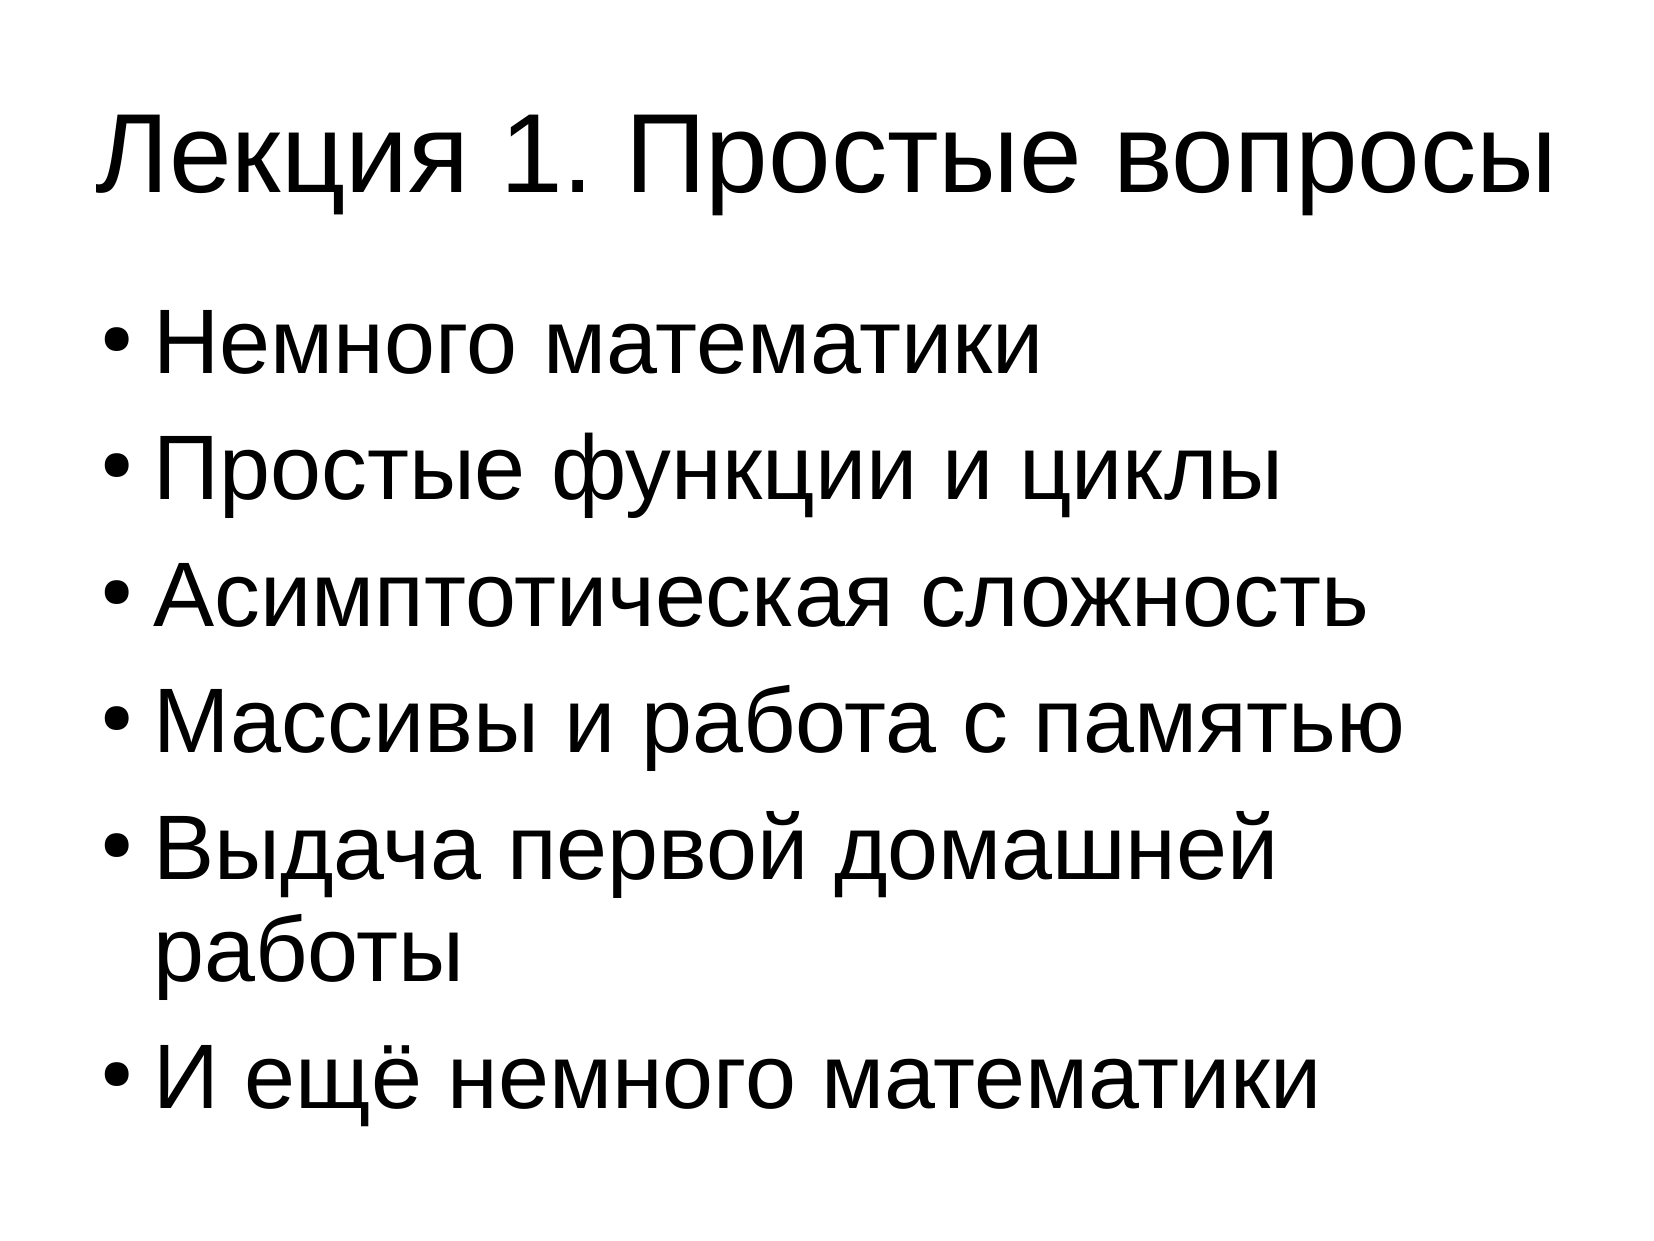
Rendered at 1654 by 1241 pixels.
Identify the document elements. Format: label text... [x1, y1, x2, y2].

title Лекция 1. Простые вопросы [82, 49, 1571, 257]
list Немного математики Простые функции и циклы Асимптотическая сложность Массивы и работа с памятью Выдача первой домашней работы И ещё немного математики [82, 290, 1571, 1186]
